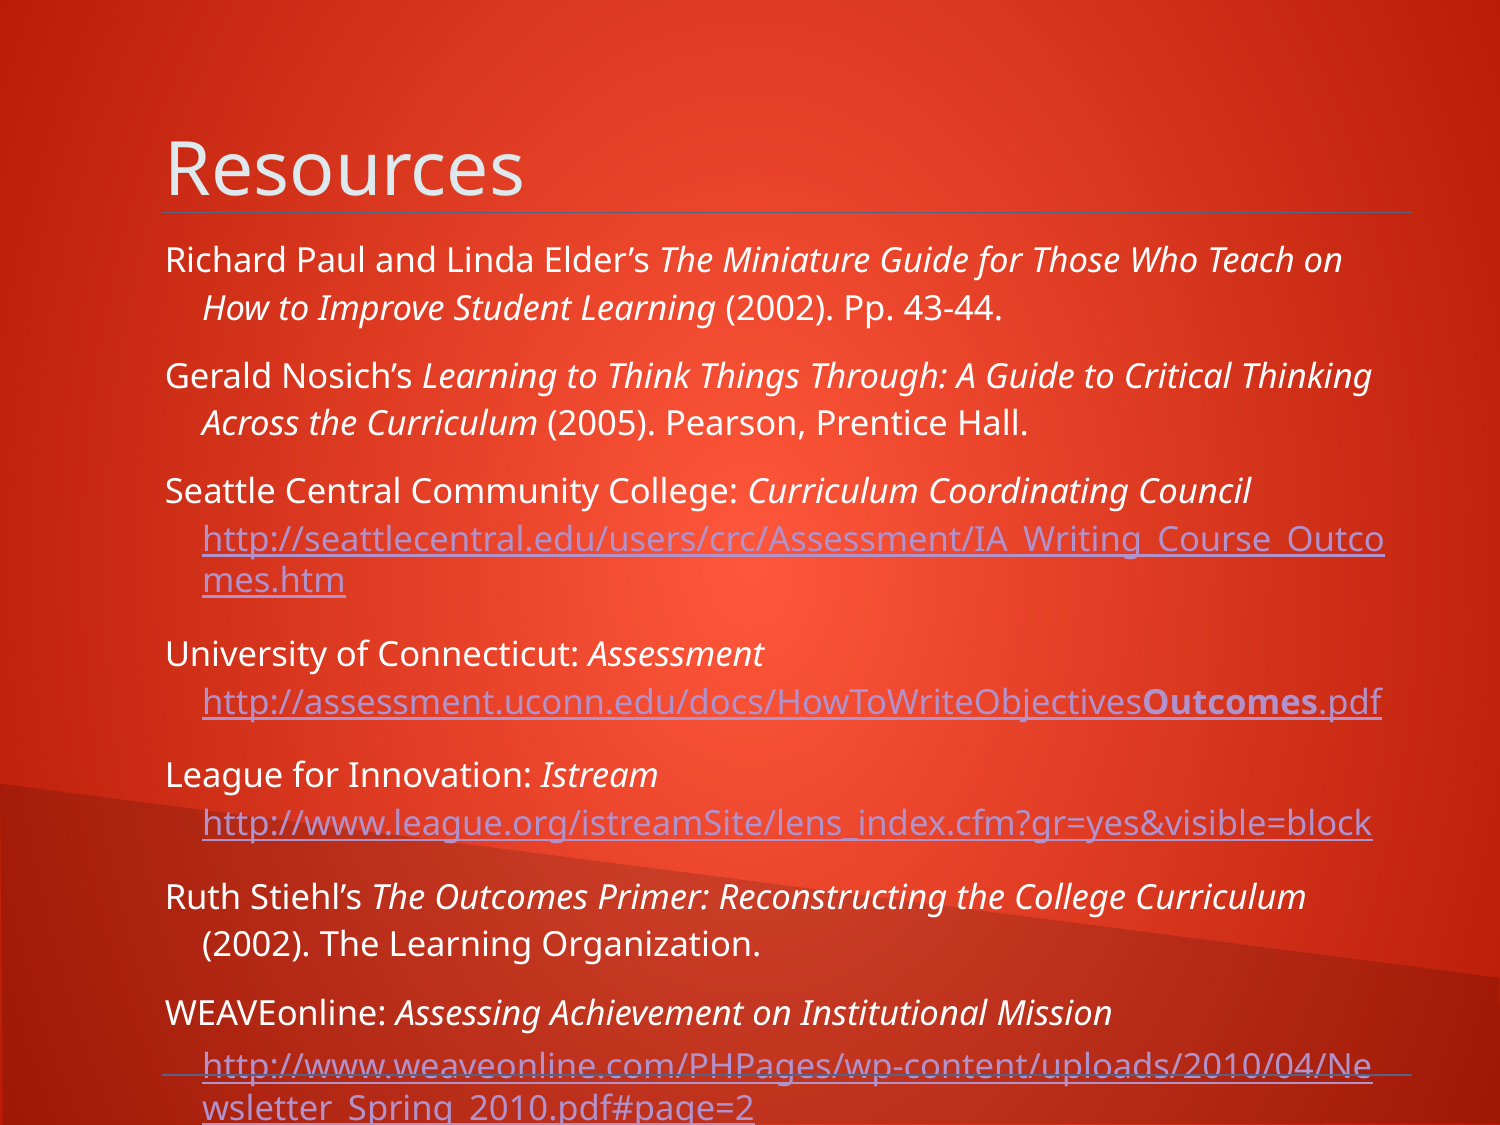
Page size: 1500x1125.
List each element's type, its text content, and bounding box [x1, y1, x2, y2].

list Richard Paul and Linda Elder’s The Miniature Guide for Those Who Teach on How to Improve Student Learning (2002). Pp. 43-44. Gerald Nosich’s Learning to Think Things Through: A Guide to Critical Thinking Across the Curriculum (2005). Pearson, Prentice Hall. Seattle Central Community College: Curriculum Coordinating Council http://seattlecentral.edu/users/crc/Assessment/IA_Writing_Course_Outcomes.htm University of Connecticut: Assessment http://assessment.uconn.edu/docs/HowToWriteObjectivesOutcomes.pdf League for Innovation: Istream http://www.league.org/istreamSite/lens_index.cfm?gr=yes&visible=block Ruth Stiehl’s The Outcomes Primer: Reconstructing the College Curriculum (2002). The Learning Organization. WEAVEonline: Assessing Achievement on Institutional Missionhttp://www.weaveonline.com/PHPages/wp-content/uploads/2010/04/Newsletter_Spring_2010.pdf#page=2 [150, 224, 1413, 1075]
title Resources [150, 37, 1425, 225]
